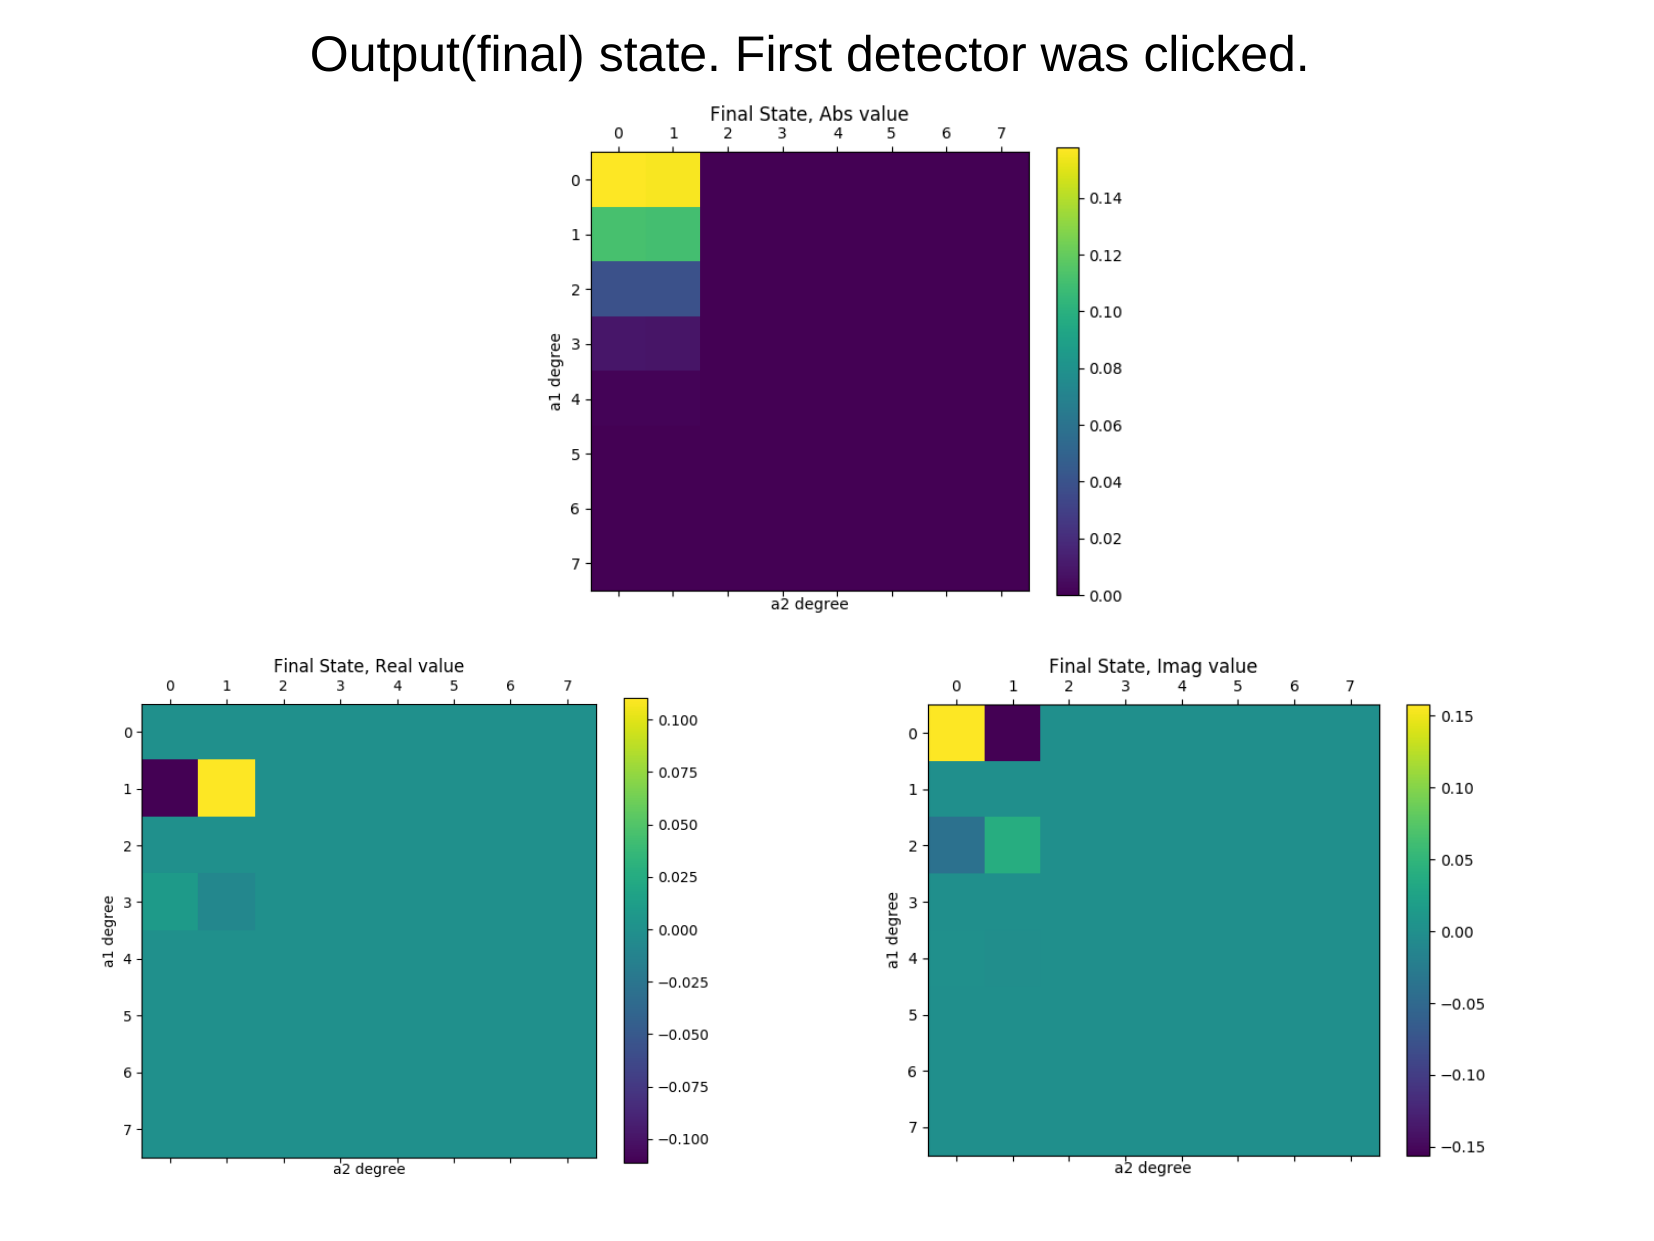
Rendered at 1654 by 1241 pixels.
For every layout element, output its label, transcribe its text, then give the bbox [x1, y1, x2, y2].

picture [543, 96, 1134, 626]
picture [874, 649, 1501, 1182]
text_box Output(final) state. First detector was clicked. [295, 18, 1359, 95]
picture [84, 649, 721, 1182]
